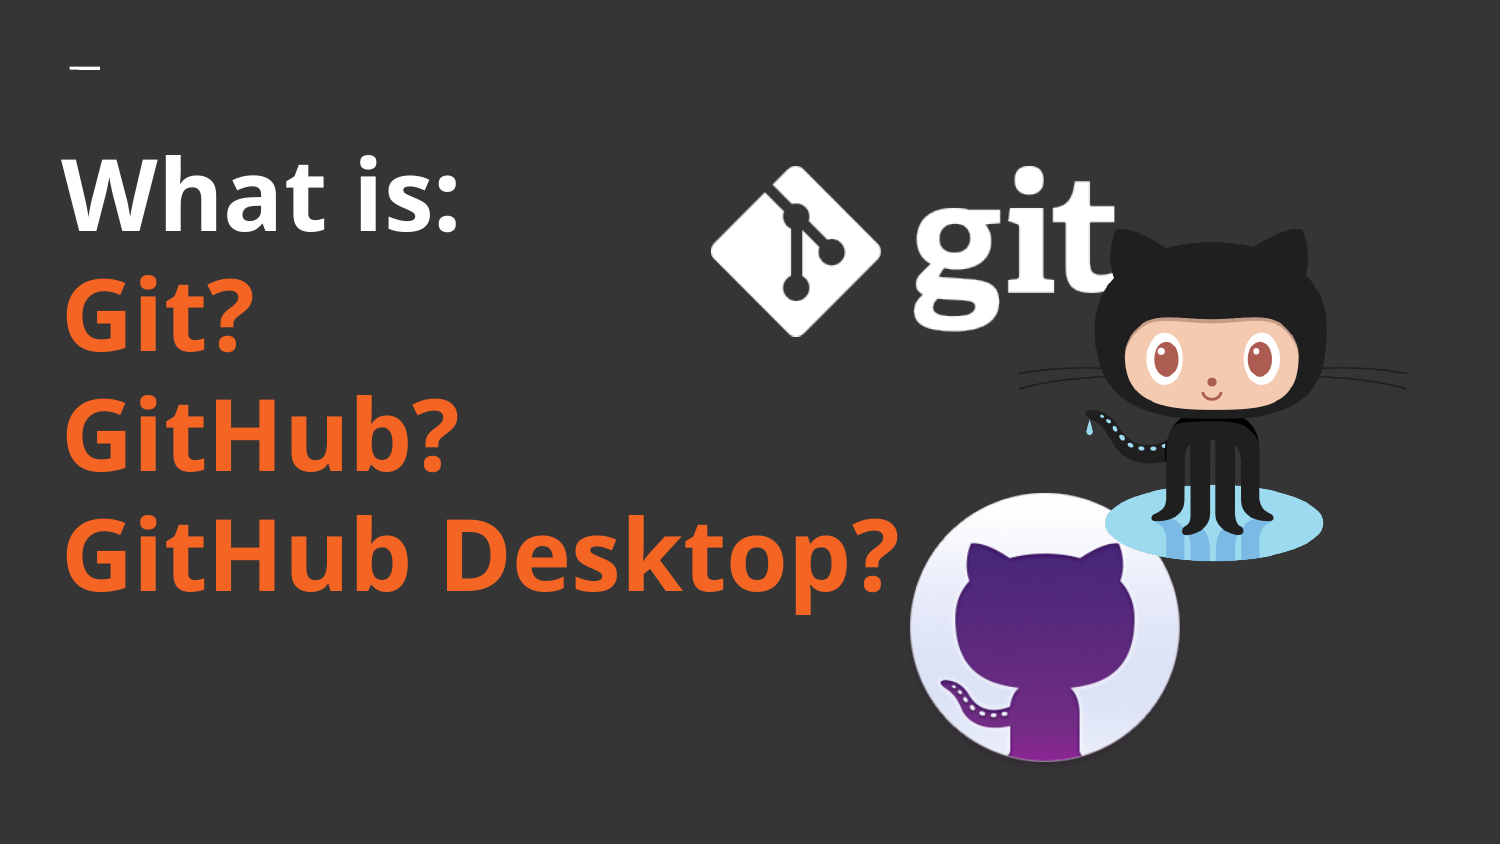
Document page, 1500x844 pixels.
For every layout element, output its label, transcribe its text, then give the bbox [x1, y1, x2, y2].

picture [711, 166, 1421, 781]
title What is: Git? GitHub? GitHub Desktop? [46, 116, 1463, 392]
